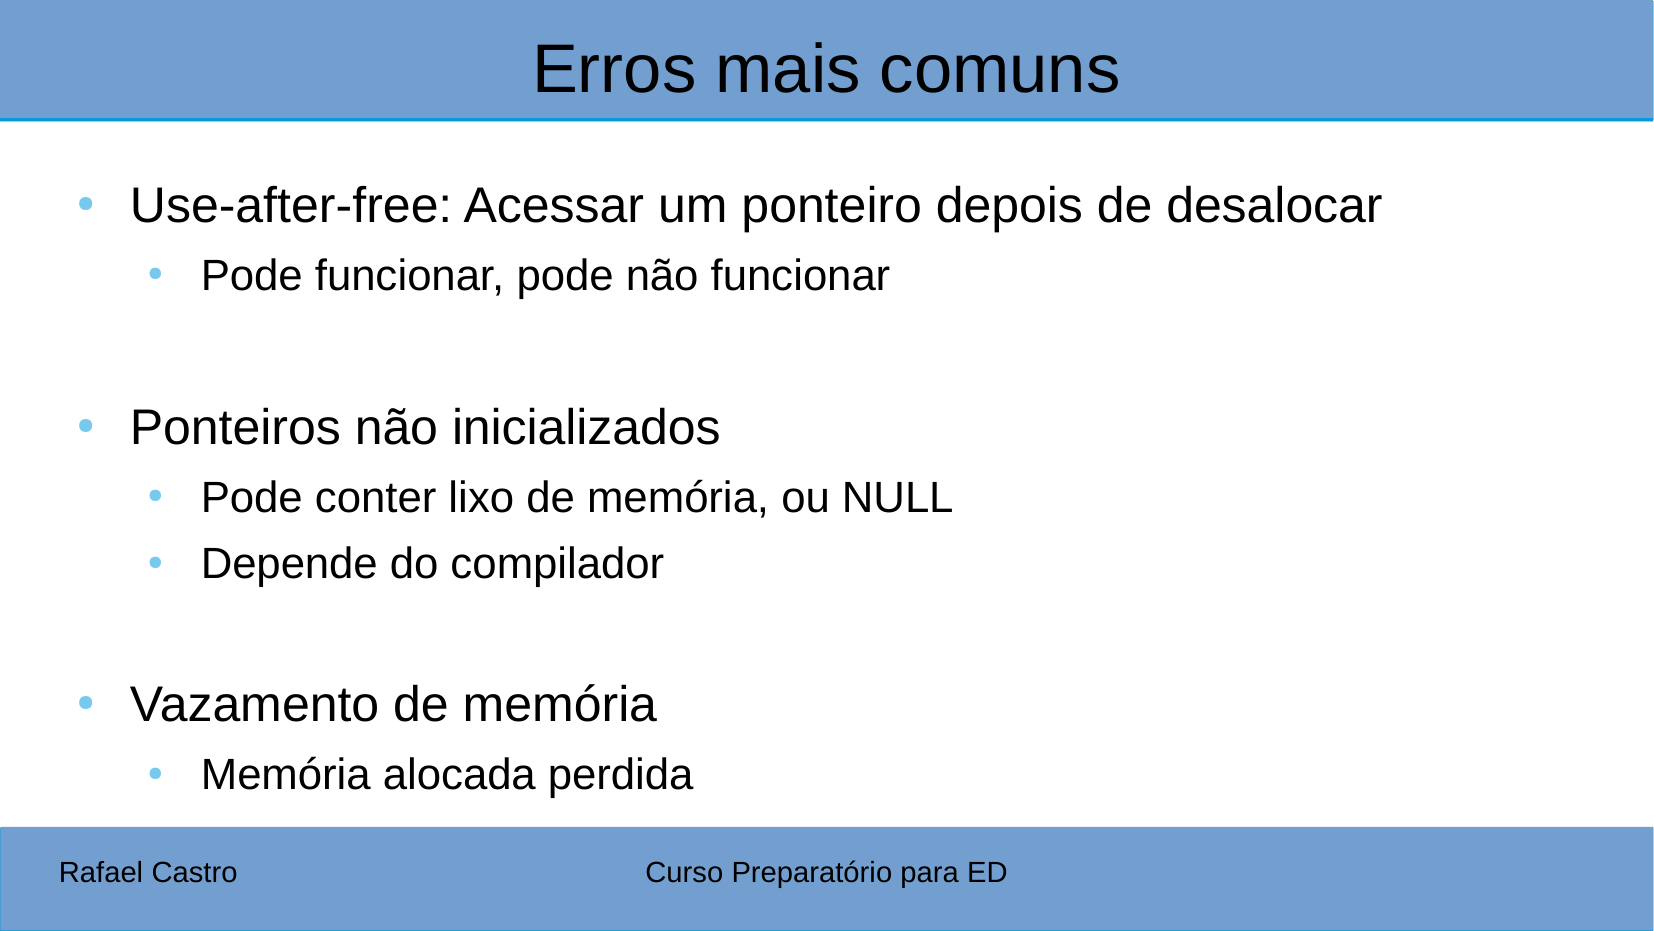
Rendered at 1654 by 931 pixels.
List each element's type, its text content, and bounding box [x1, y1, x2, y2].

list Use-after-free: Acessar um ponteiro depois de desalocar Pode funcionar, pode não funcionar Ponteiros não inicializados Pode conter lixo de memória, ou NULL Depende do compilador Vazamento de memória Memória alocada perdida [59, 177, 1595, 768]
title Erros mais comuns [59, 29, 1595, 108]
